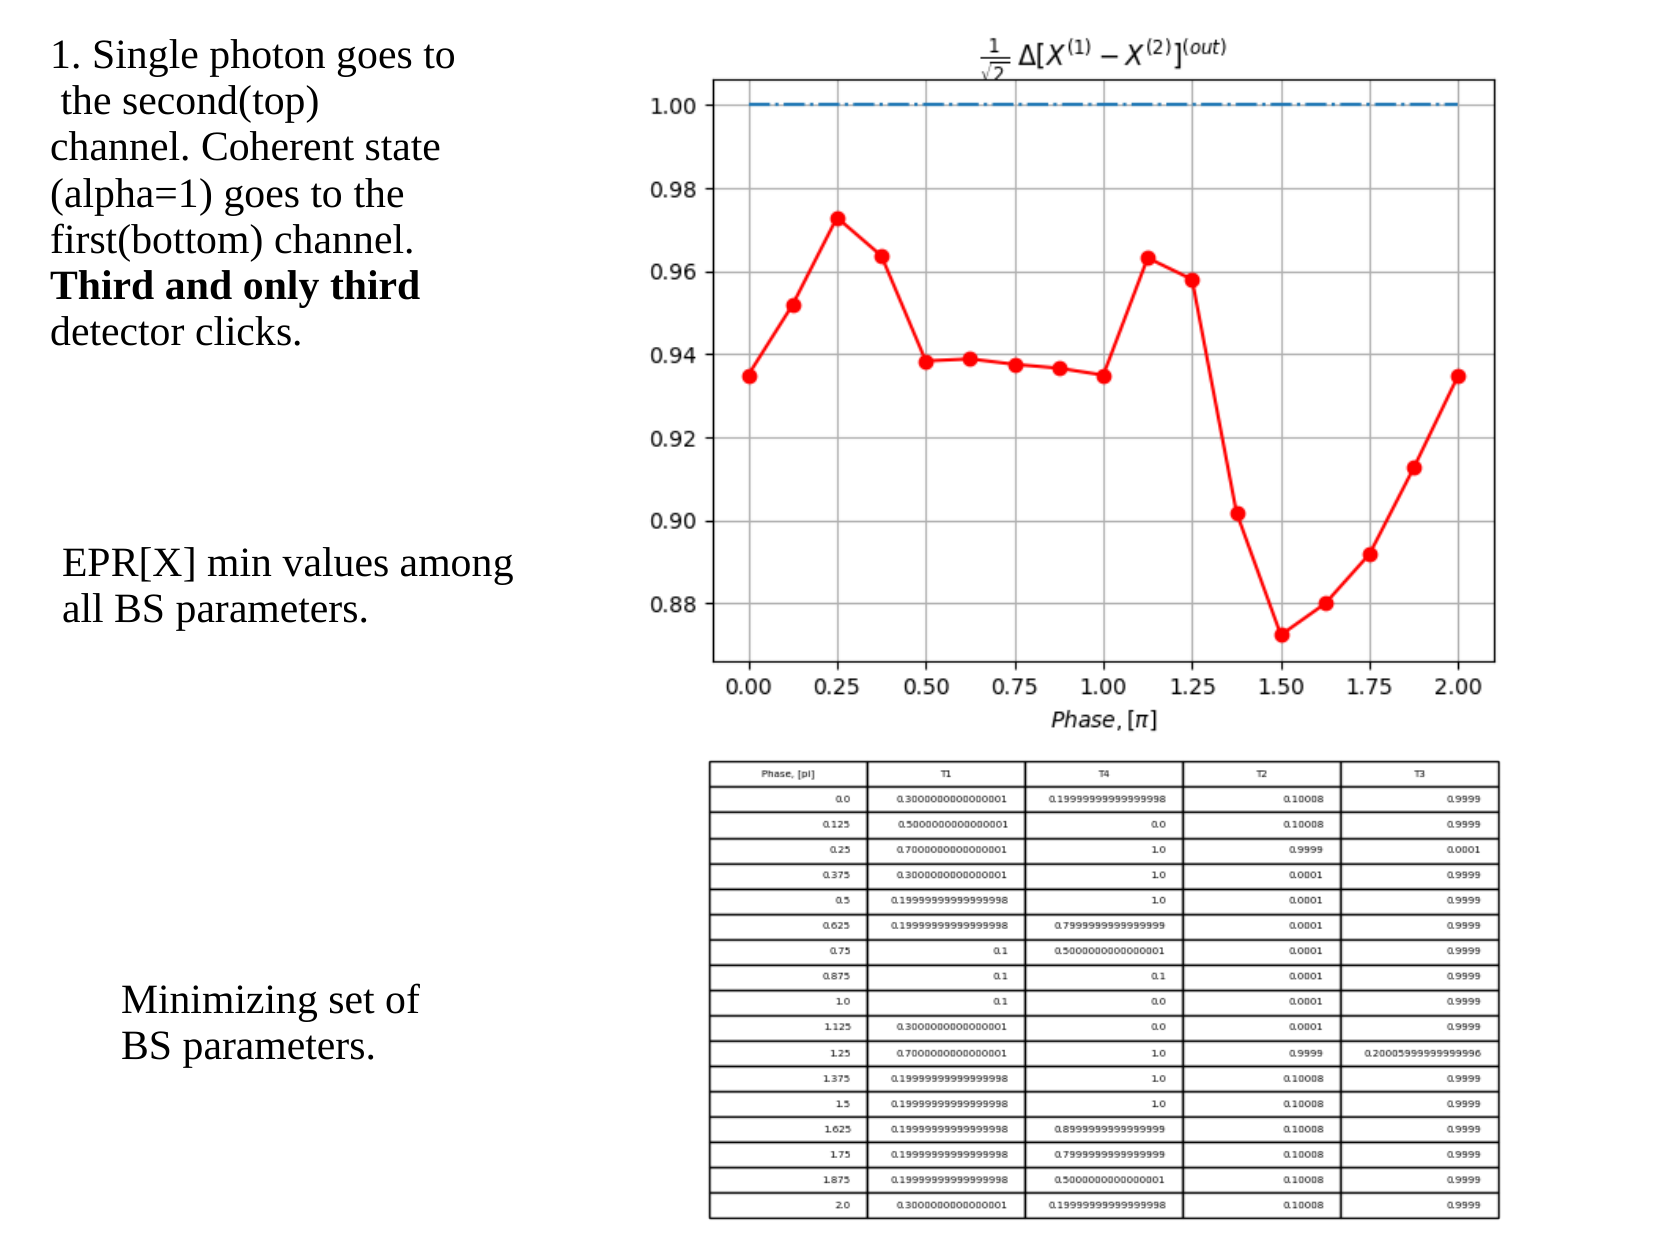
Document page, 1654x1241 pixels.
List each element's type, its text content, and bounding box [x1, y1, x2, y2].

text_box Minimizing set of BS parameters. [106, 968, 497, 1087]
picture [587, 0, 1595, 1241]
text_box 1. Single photon goes to the second(top) channel. Coherent state (alpha=1) goes to the first(bottom) channel. Third and only third detector clicks. [35, 23, 473, 378]
text_box EPR[X] min values among all BS parameters. [47, 531, 532, 650]
